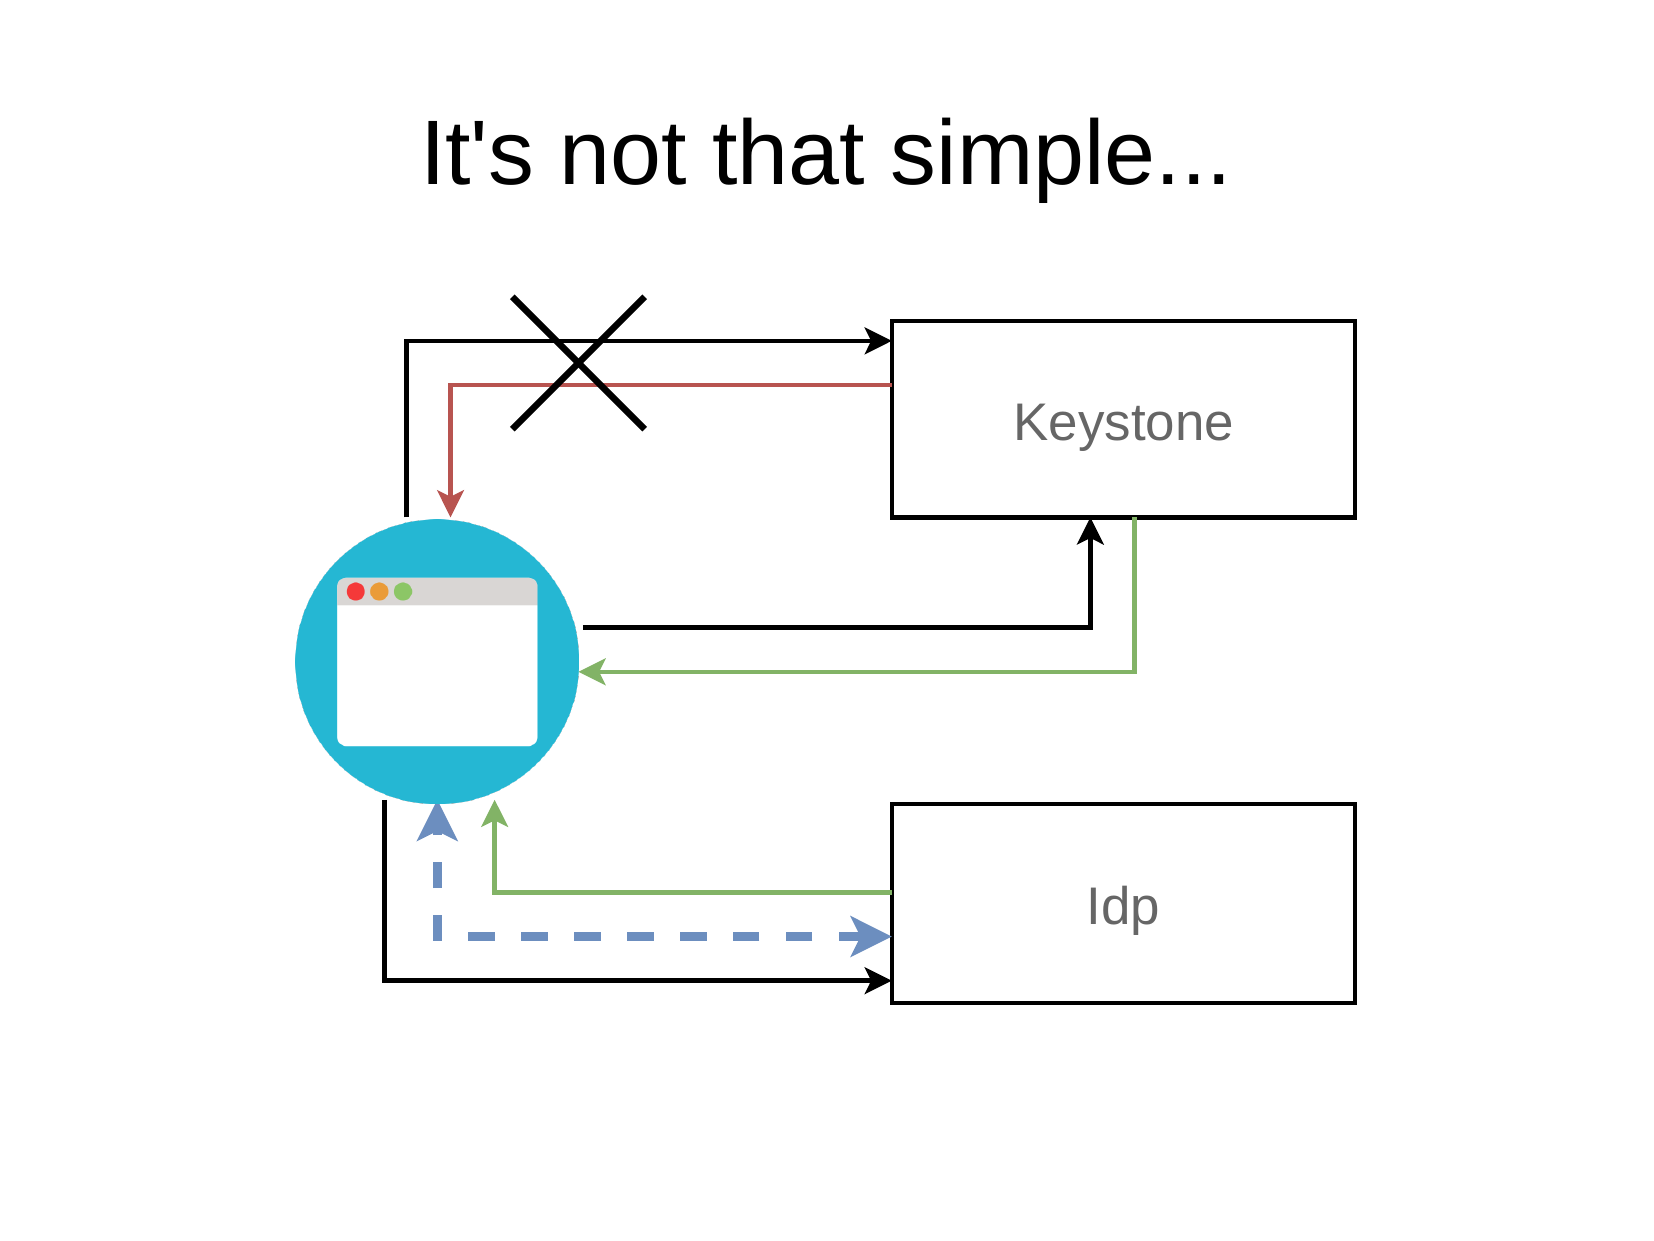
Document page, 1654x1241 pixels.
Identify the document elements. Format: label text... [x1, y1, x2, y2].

title It's not that simple... [82, 49, 1571, 257]
picture [291, 290, 1362, 1010]
